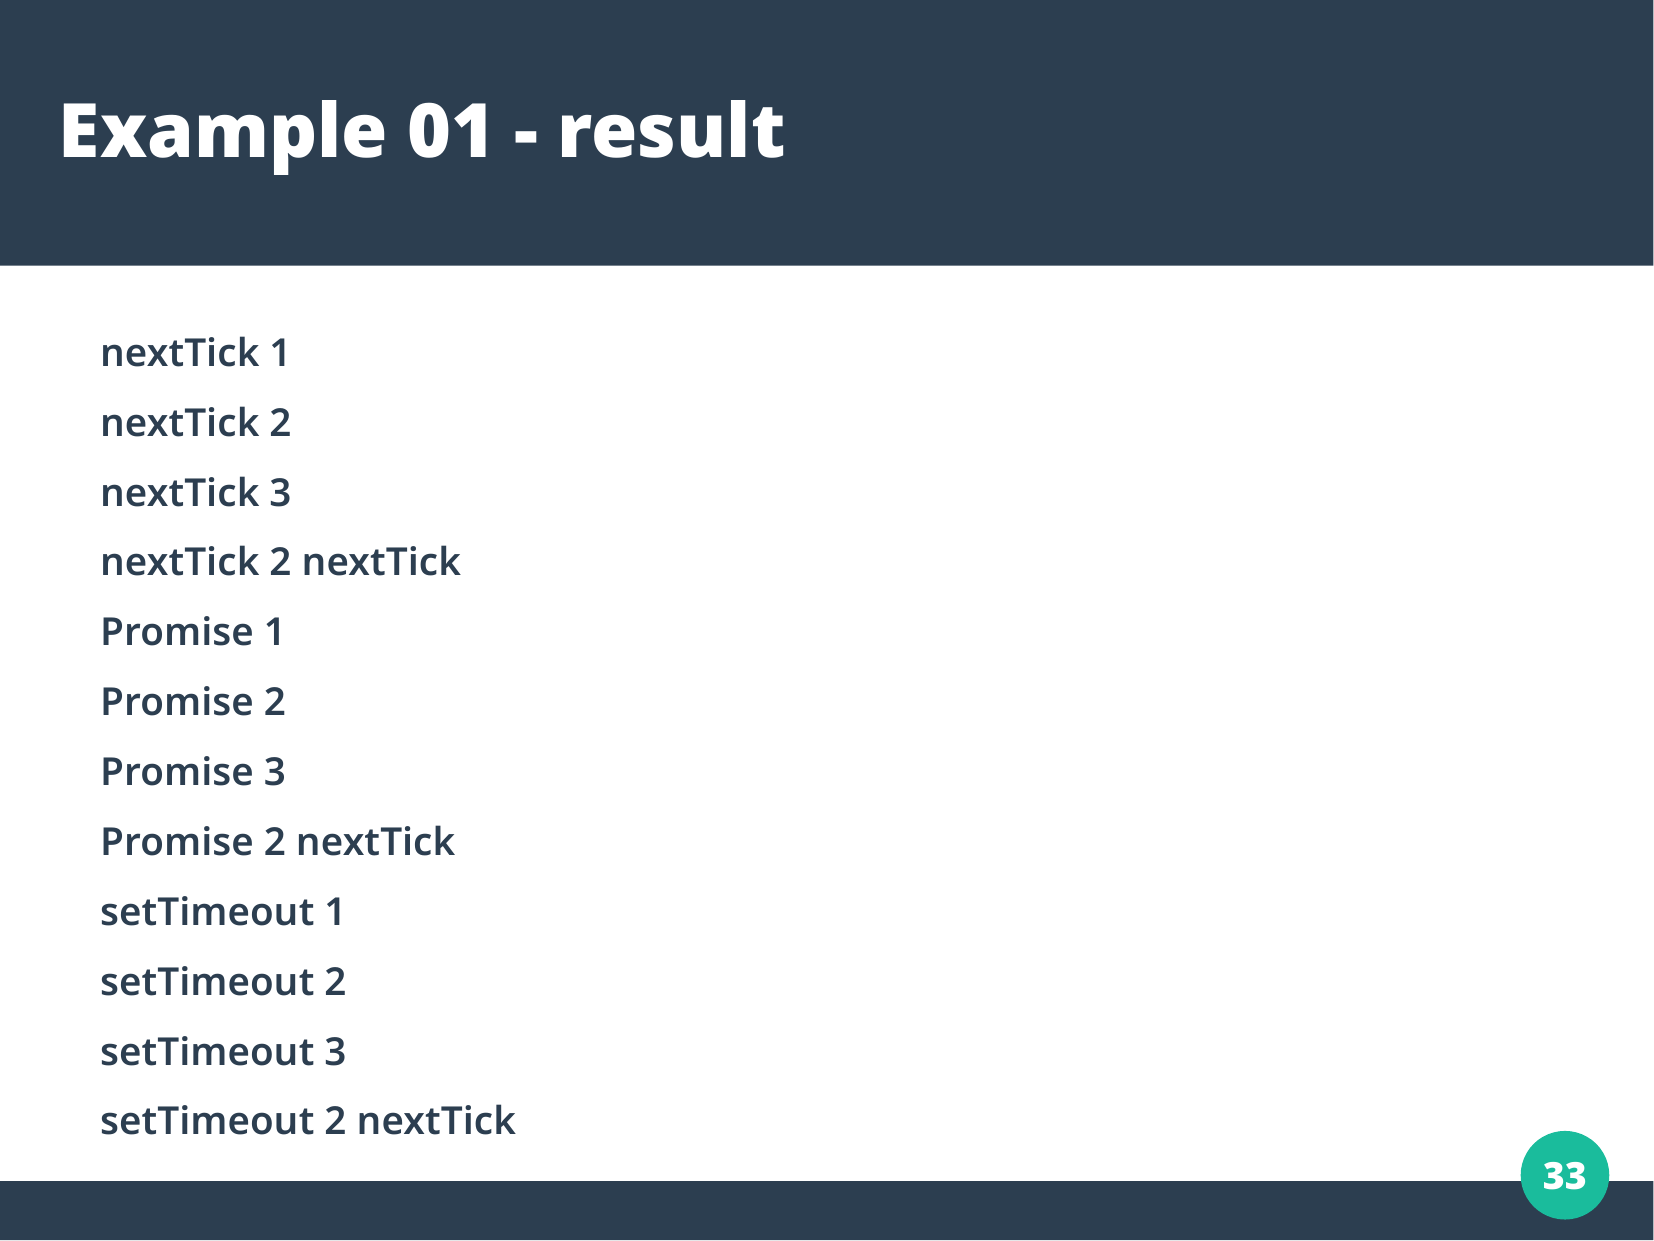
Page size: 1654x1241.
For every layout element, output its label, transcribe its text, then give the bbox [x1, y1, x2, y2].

title Example 01 - result [59, 49, 1595, 207]
list nextTick 1 nextTick 2 nextTick 3 nextTick 2 nextTick Promise 1 Promise 2 Promise 3 Promise 2 nextTick setTimeout 1 setTimeout 2 setTimeout 3 setTimeout 2 nextTick [59, 324, 1595, 1152]
